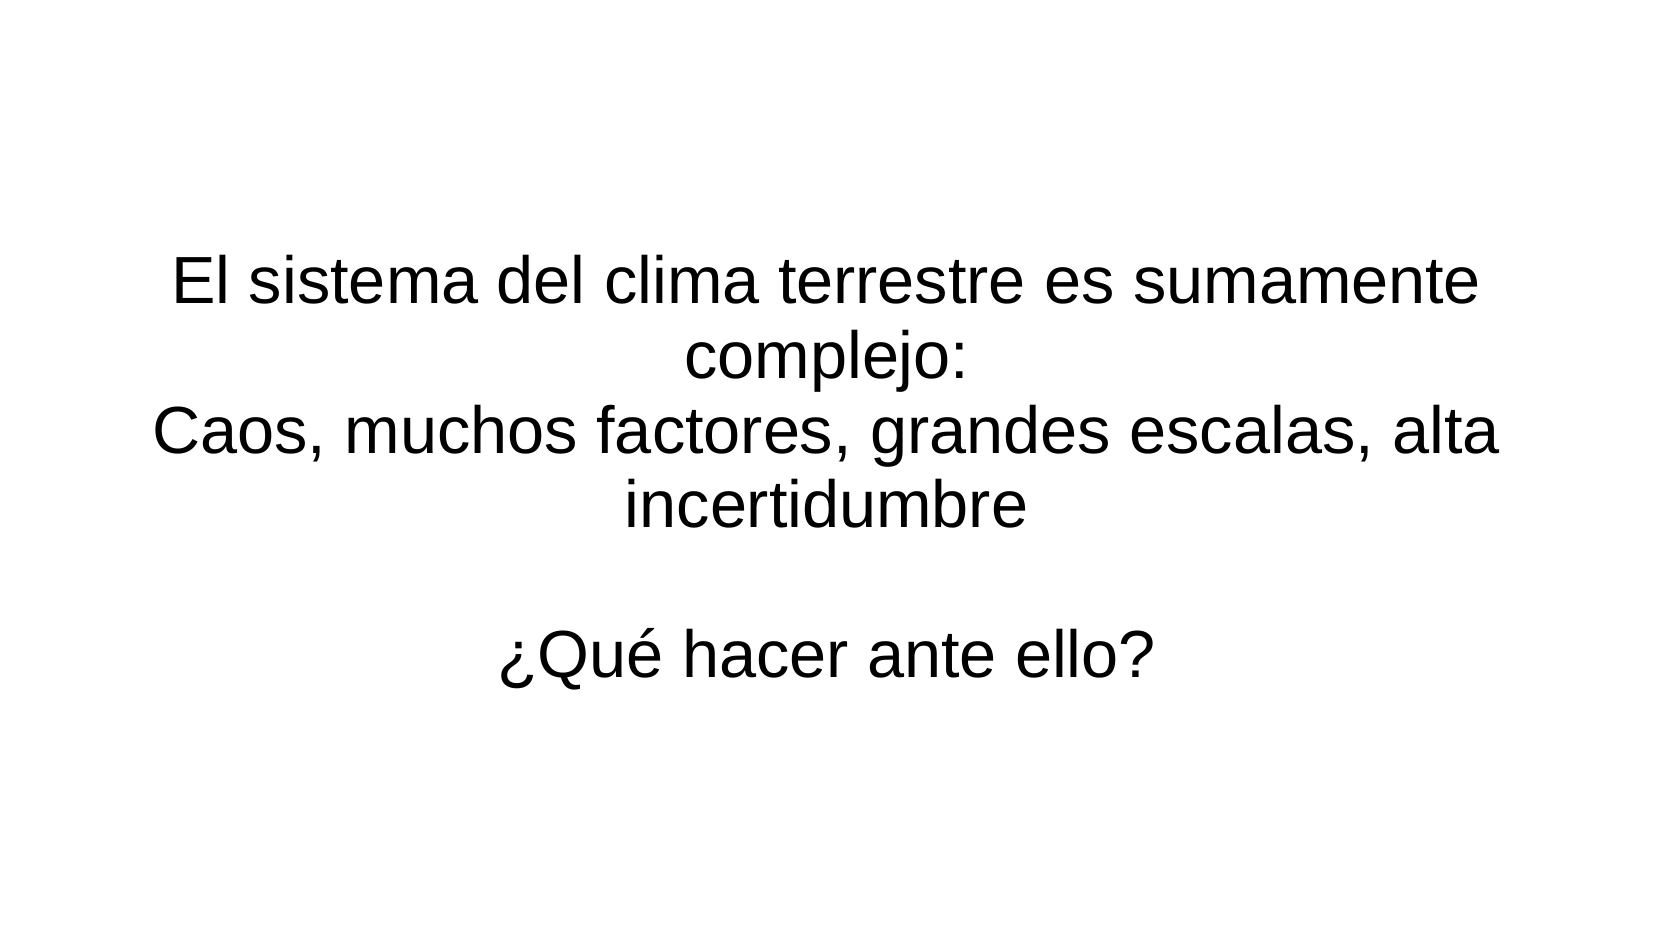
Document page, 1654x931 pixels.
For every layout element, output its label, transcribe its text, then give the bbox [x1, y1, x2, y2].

subtitle El sistema del clima terrestre es sumamente complejo: Caos, muchos factores, grandes escalas, alta incertidumbre ¿Qué hacer ante ello? [82, 72, 1571, 863]
